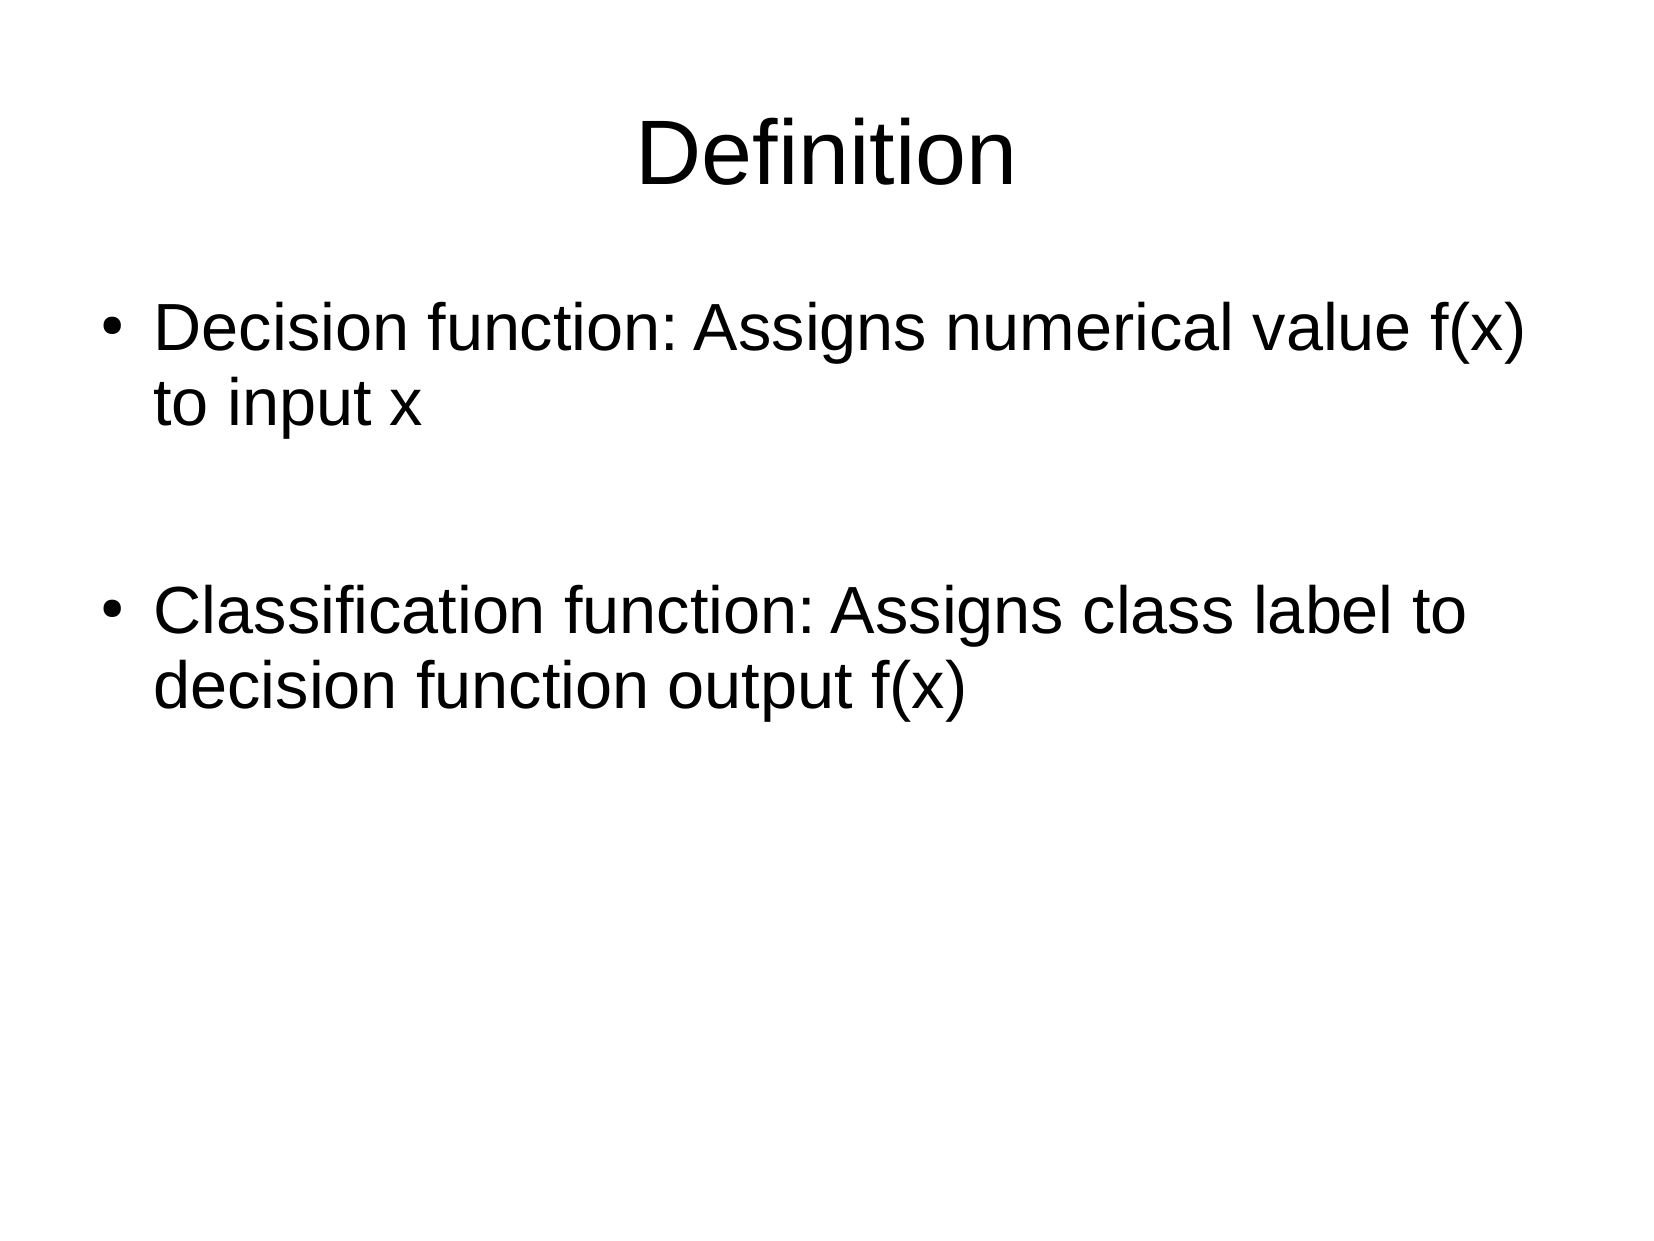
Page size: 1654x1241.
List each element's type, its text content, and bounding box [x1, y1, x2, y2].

list Decision function: Assigns numerical value f(x) to input x Classification function: Assigns class label to decision function output f(x) [82, 290, 1571, 1109]
title Definition [82, 49, 1571, 257]
